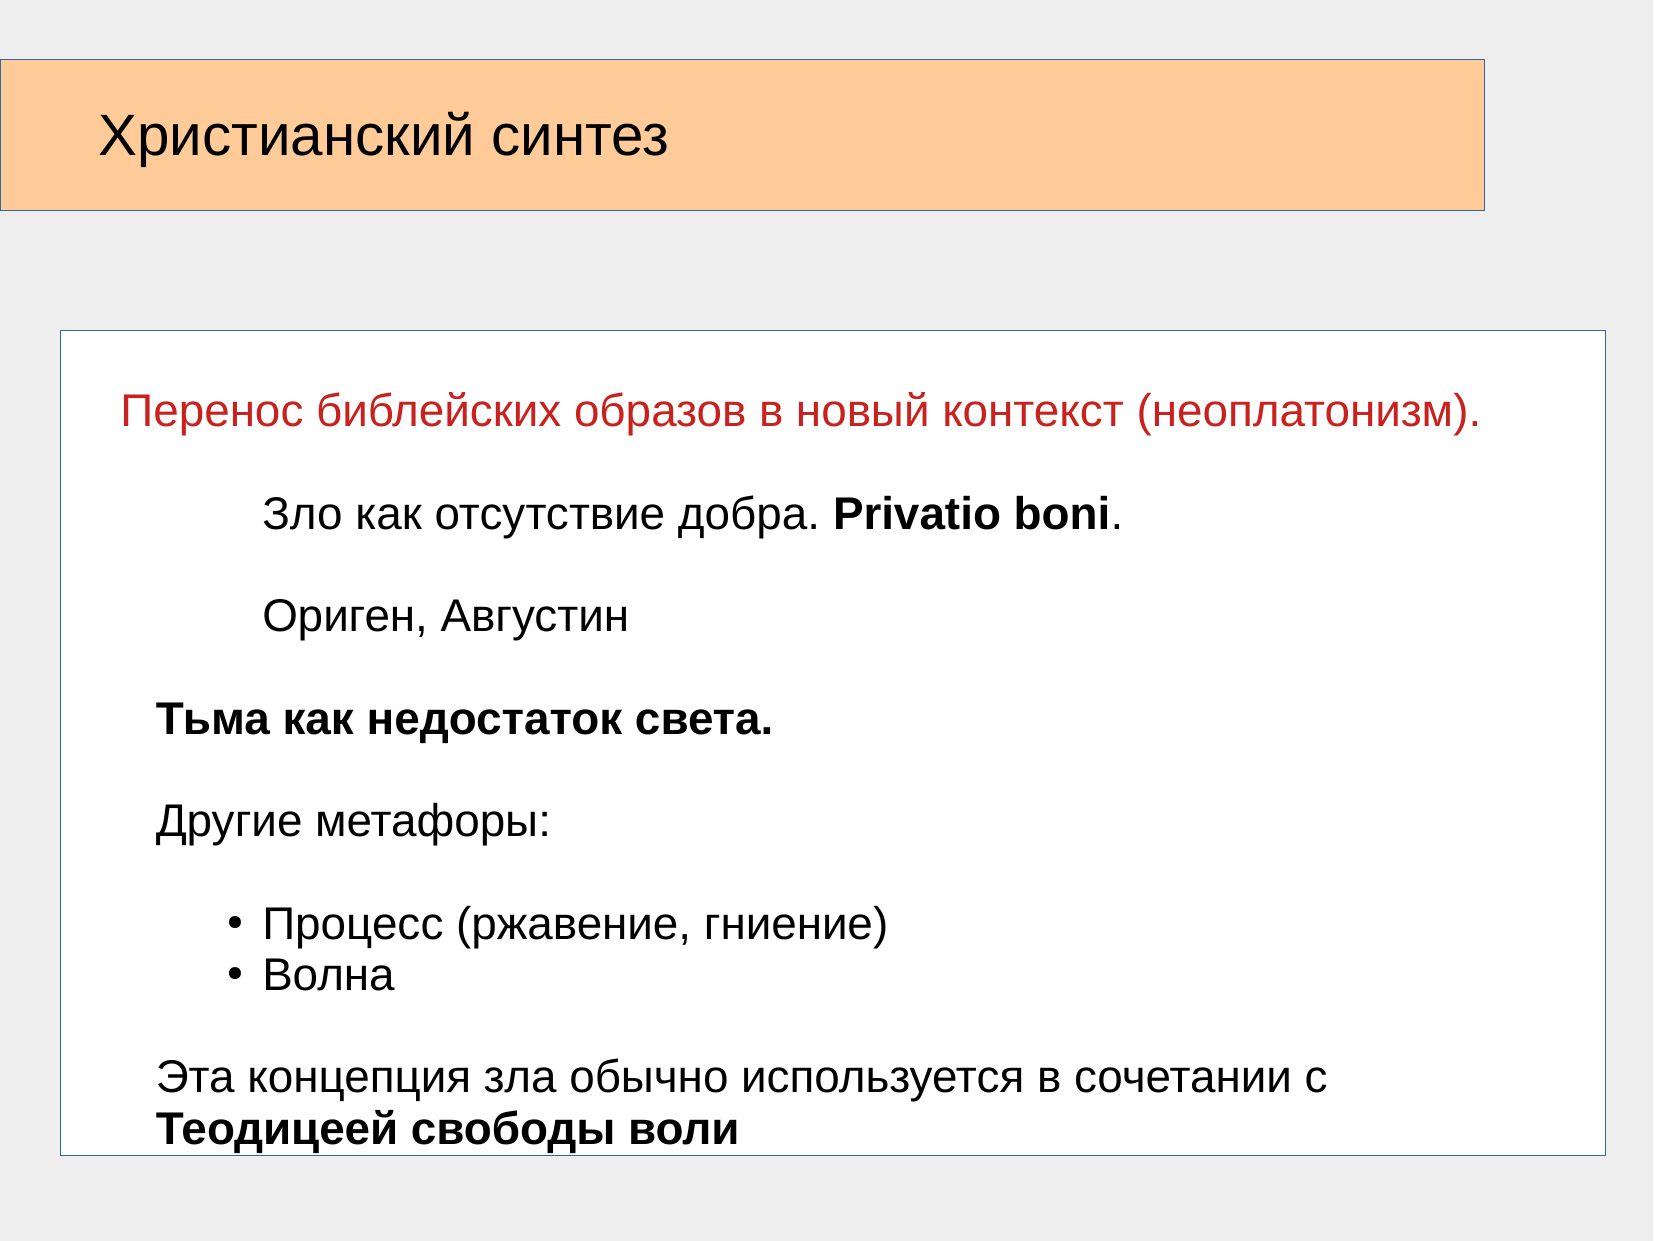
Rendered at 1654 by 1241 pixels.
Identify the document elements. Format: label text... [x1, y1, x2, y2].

subtitle Перенос библейских образов в новый контекст (неоплатонизм). Зло как отсутствие добра. Privatio boni. Ориген, Августин Тьма как недостаток света. Другие метафоры: Процесс (ржавение, гниение) Волна Эта концепция зла обычно используется в сочетании с Теодицеей свободы воли [120, 385, 1501, 1209]
text_box Христианский синтез [0, 59, 1485, 211]
text_box [60, 330, 1606, 1156]
